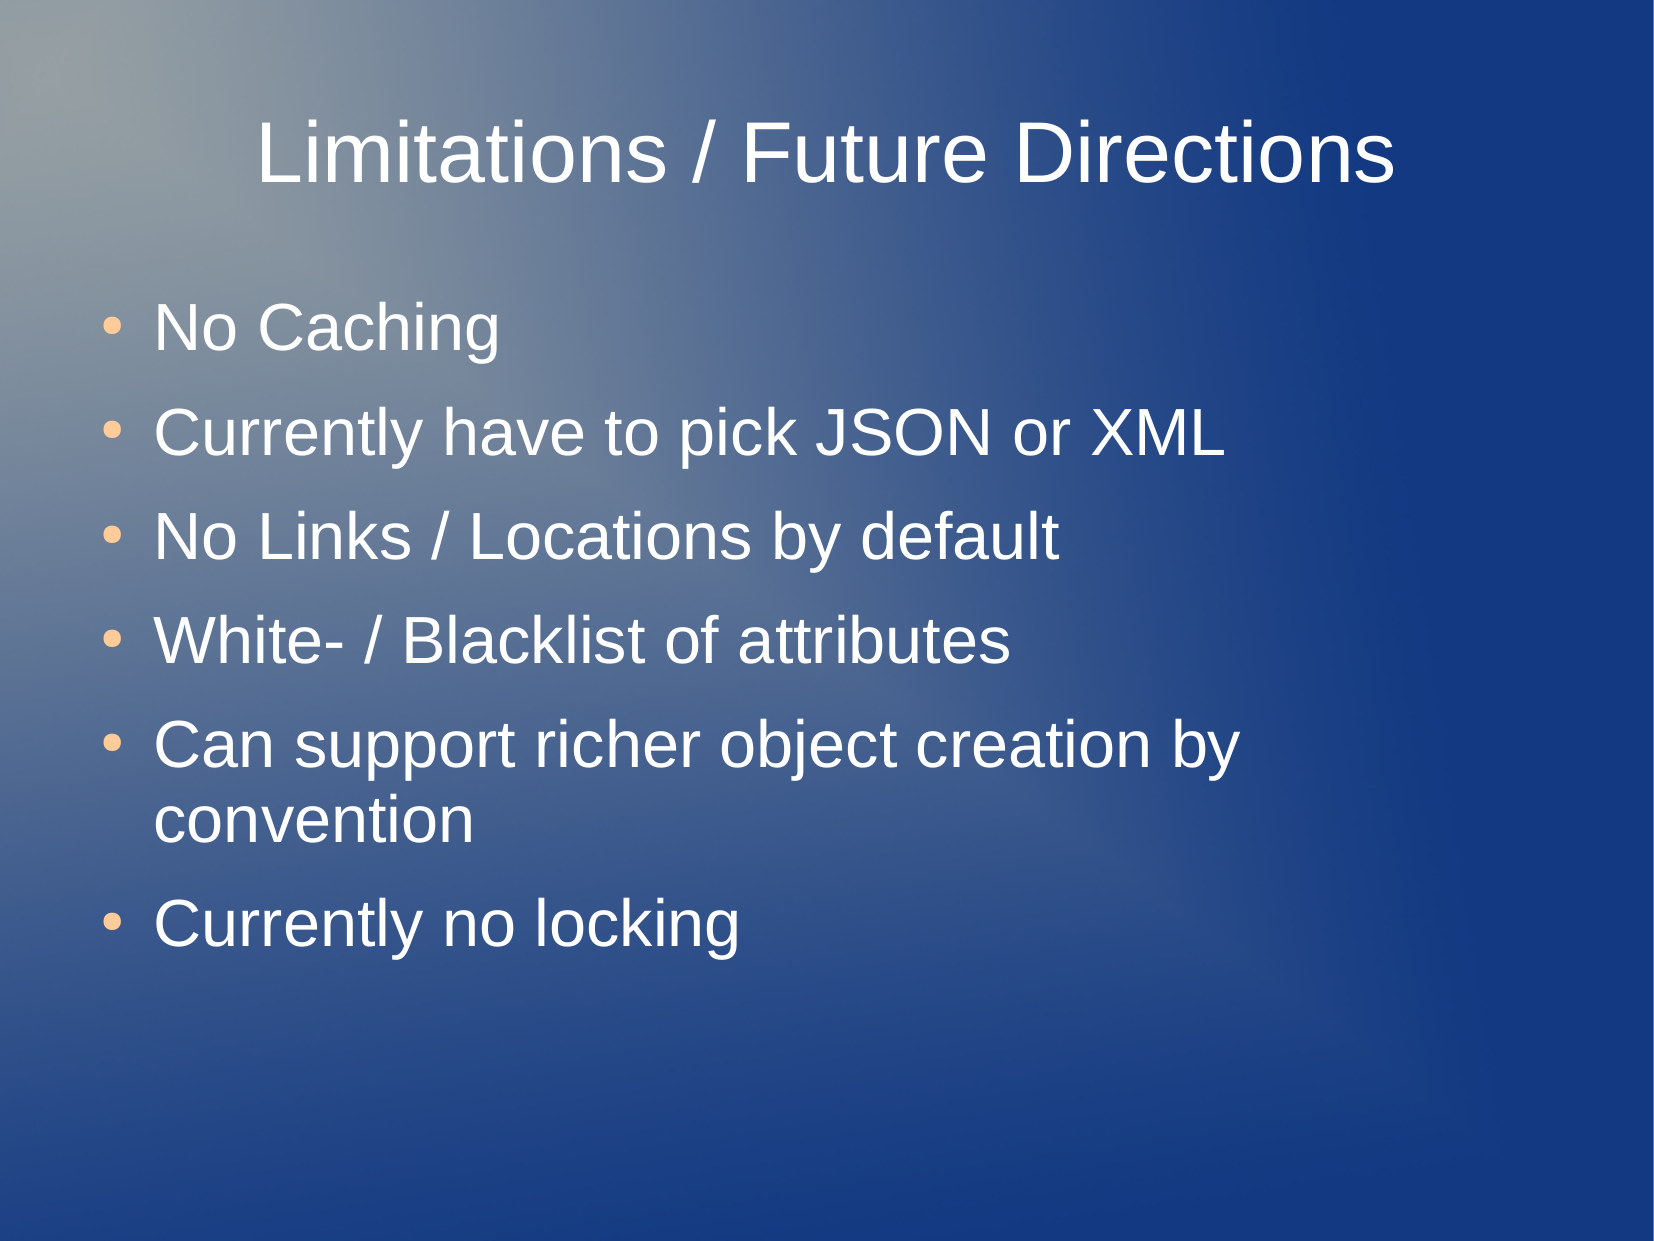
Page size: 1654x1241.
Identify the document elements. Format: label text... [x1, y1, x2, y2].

list No Caching Currently have to pick JSON or XML No Links / Locations by default White- / Blacklist of attributes Can support richer object creation by convention Currently no locking [82, 290, 1571, 1066]
title Limitations / Future Directions [82, 49, 1571, 257]
picture [0, 0, 1654, 1241]
